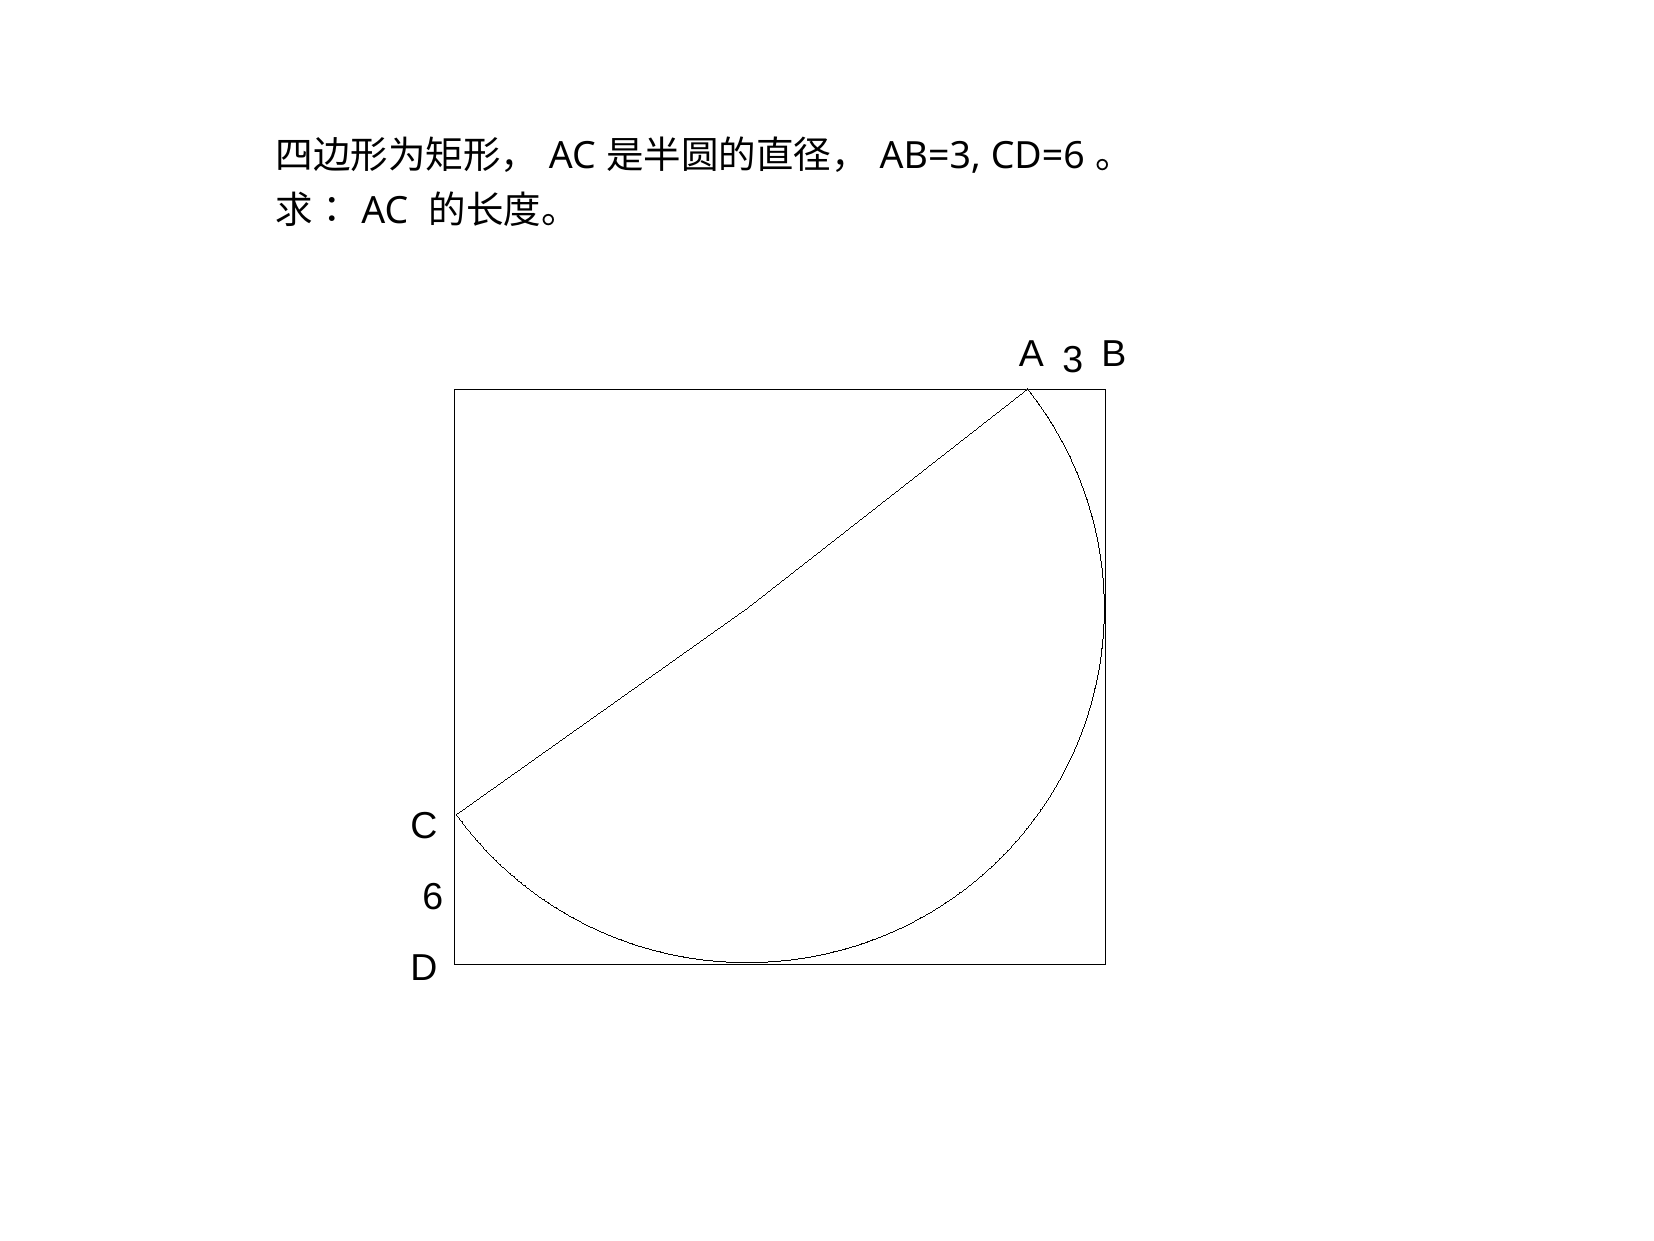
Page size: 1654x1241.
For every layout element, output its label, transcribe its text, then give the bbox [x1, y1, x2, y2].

text_box B [1086, 324, 1142, 382]
text_box 四边形为矩形，AC是半圆的直径，AB=3, CD=6。 求：AC 的长度。 [260, 118, 1150, 230]
text_box D [395, 939, 453, 996]
text_box 3 [1047, 330, 1098, 388]
text_box C [395, 797, 453, 855]
text_box 6 [407, 868, 458, 925]
text_box [454, 388, 1106, 965]
text_box A [1003, 324, 1059, 382]
